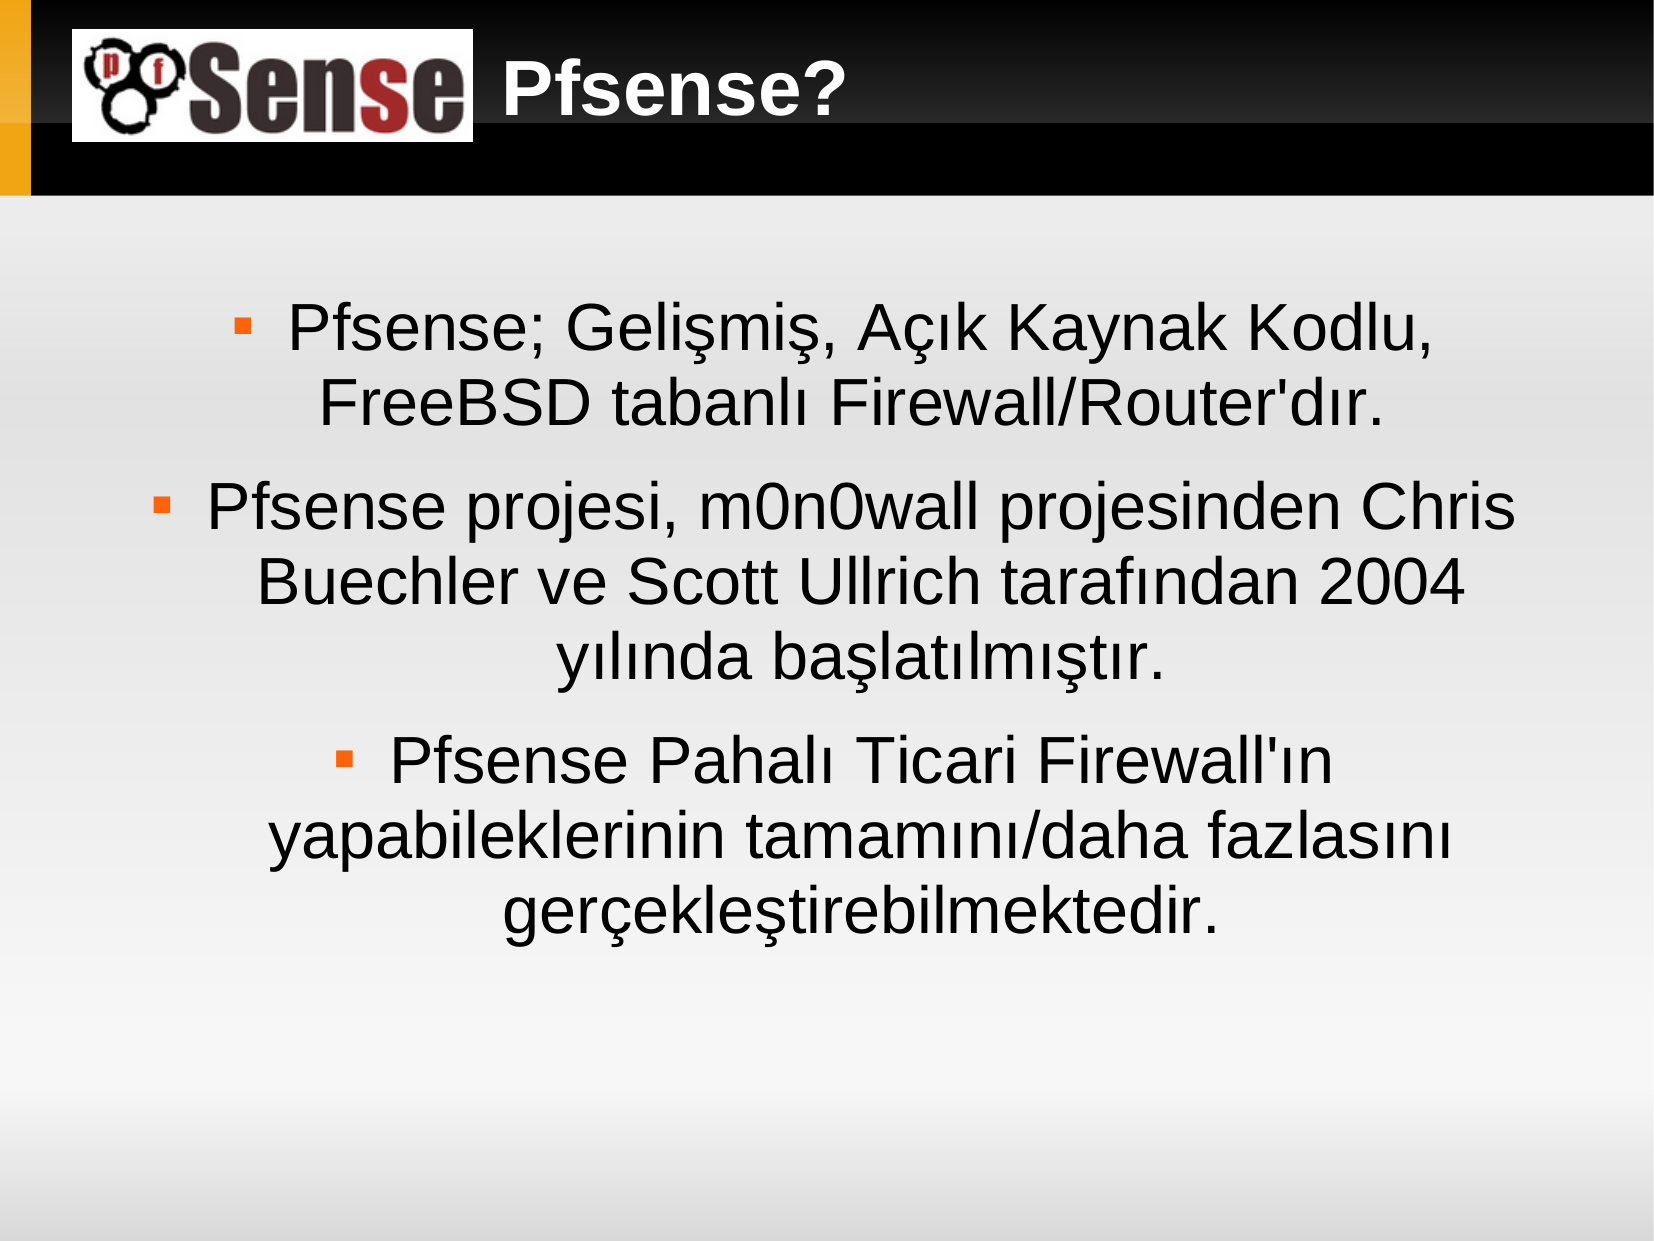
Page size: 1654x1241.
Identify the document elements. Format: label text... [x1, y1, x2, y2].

list Pfsense; Gelişmiş, Açık Kaynak Kodlu, FreeBSD tabanlı Firewall/Router'dır. Pfsense projesi, m0n0wall projesinden Chris Buechler ve Scott Ullrich tarafından 2004 yılında başlatılmıştır. Pfsense Pahalı Ticari Firewall'ın yapabileklerinin tamamını/daha fazlasını gerçekleştirebilmektedir. [82, 290, 1571, 1109]
picture [0, 0, 1654, 1241]
title Pfsense? [501, 0, 1625, 178]
